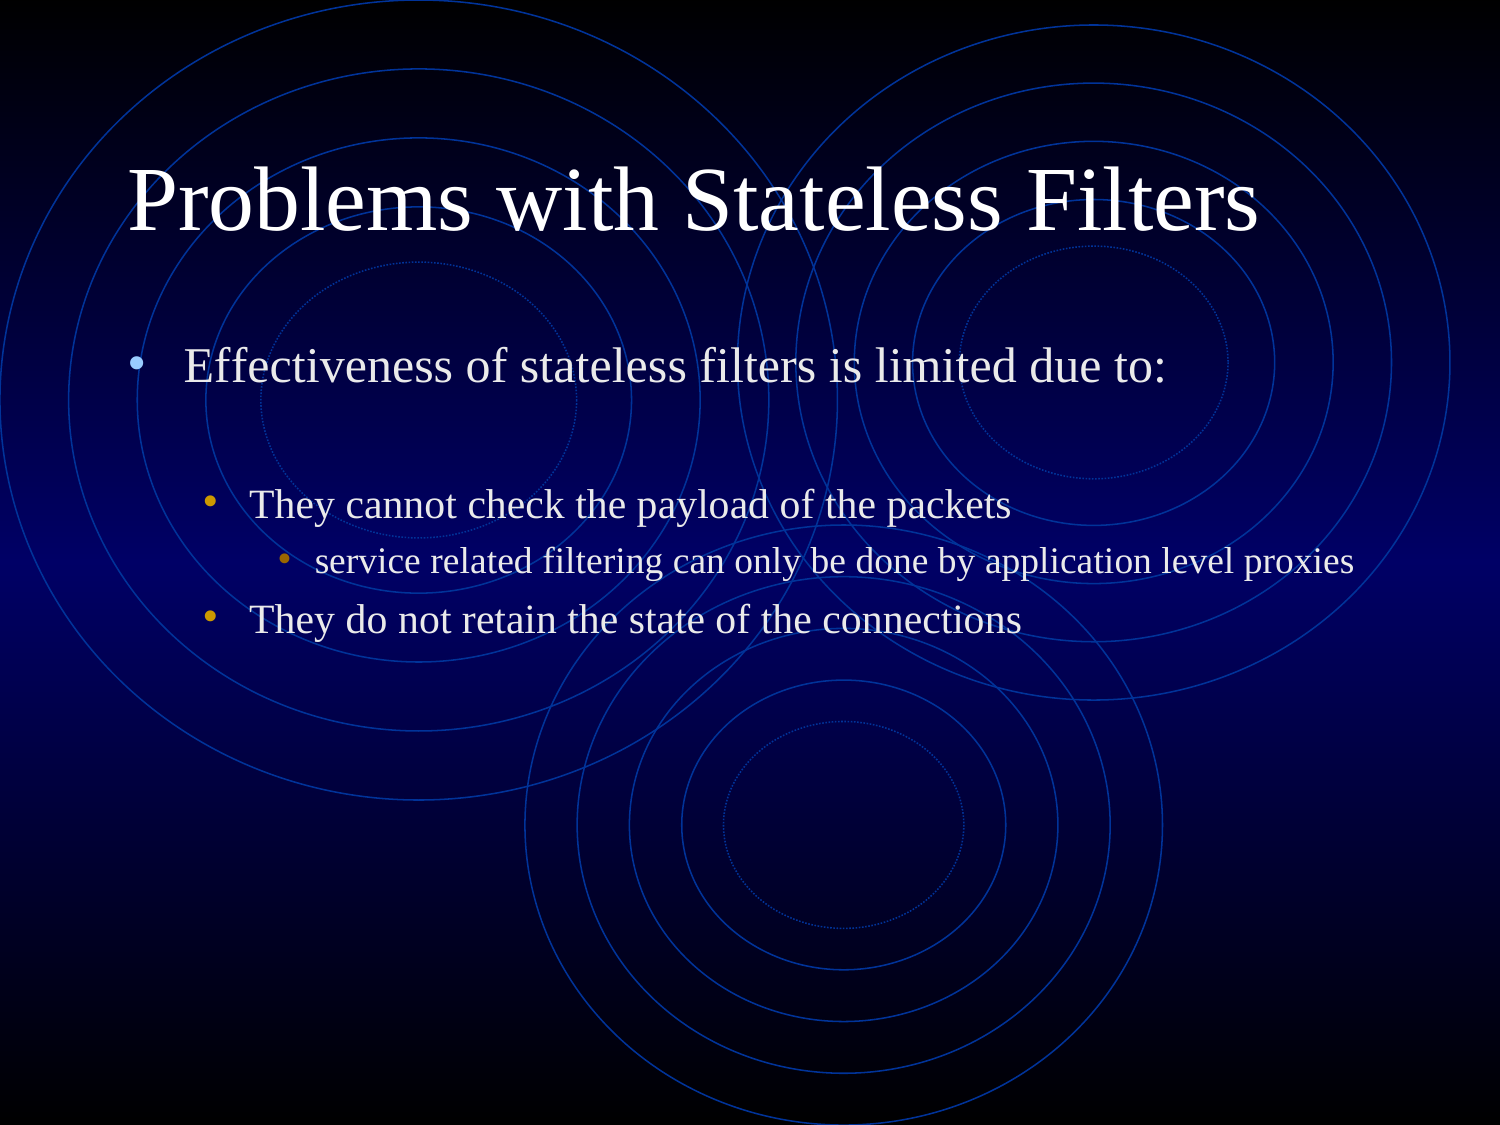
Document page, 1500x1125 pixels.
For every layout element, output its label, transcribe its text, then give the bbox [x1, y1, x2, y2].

list Effectiveness of stateless filters is limited due to: They cannot check the payload of the packets service related filtering can only be done by application level proxies They do not retain the state of the connections [112, 324, 1388, 1001]
title Problems with Stateless Filters [112, 99, 1388, 288]
